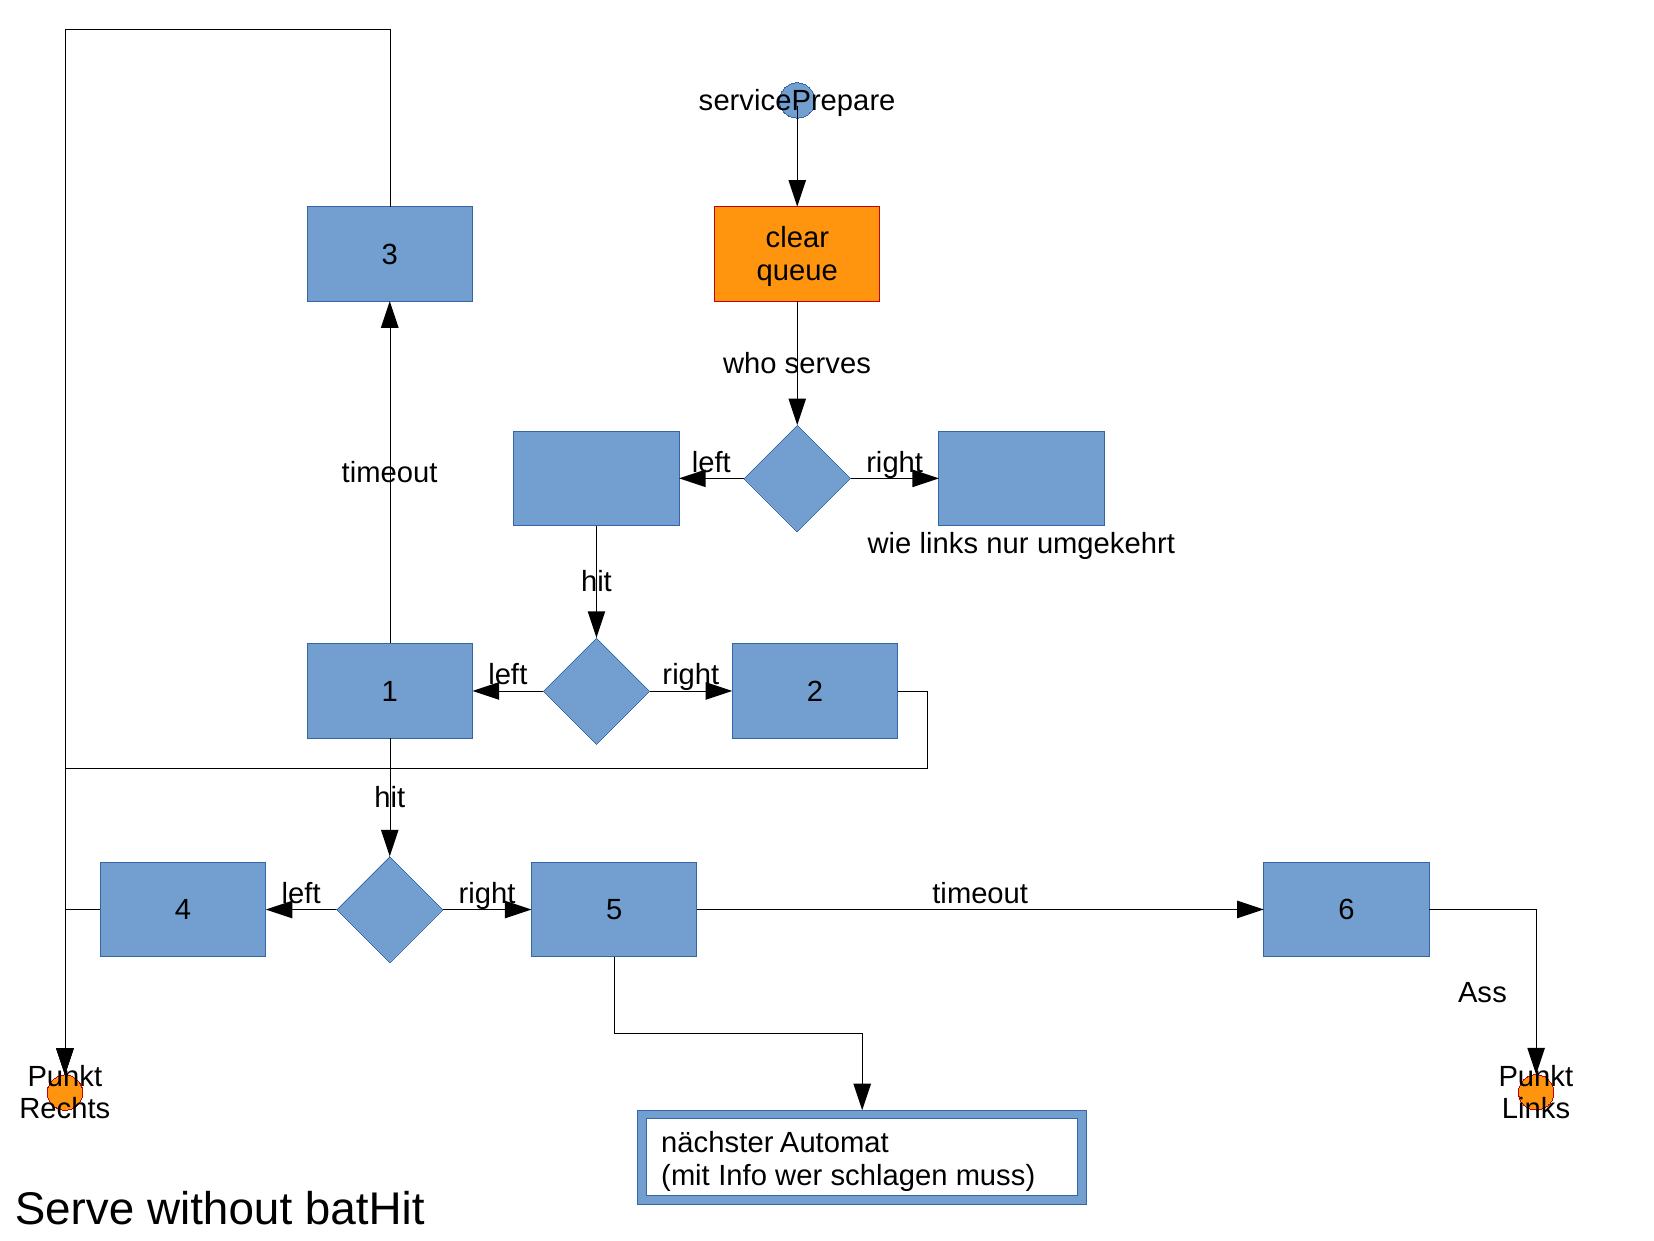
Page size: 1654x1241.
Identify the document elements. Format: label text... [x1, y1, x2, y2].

text_box [336, 856, 443, 963]
text_box wie links nur umgekehrt [938, 431, 1105, 526]
text_box 5 [531, 862, 697, 957]
text_box nächster Automat (mit Info wer schlagen muss) [637, 1110, 1087, 1205]
text_box [513, 431, 680, 526]
text_box Serve without batHit [0, 1175, 508, 1241]
text_box 2 [732, 643, 898, 739]
text_box 3 [307, 206, 473, 302]
text_box servicePrepare [779, 82, 815, 119]
text_box 6 [1263, 862, 1430, 957]
text_box Punkt Rechts [47, 1074, 83, 1111]
text_box [543, 637, 650, 745]
text_box Punkt Links [1518, 1074, 1554, 1110]
text_box 1 [307, 643, 473, 739]
text_box 4 [100, 862, 266, 957]
text_box clear queue [714, 206, 880, 302]
text_box [744, 425, 851, 532]
